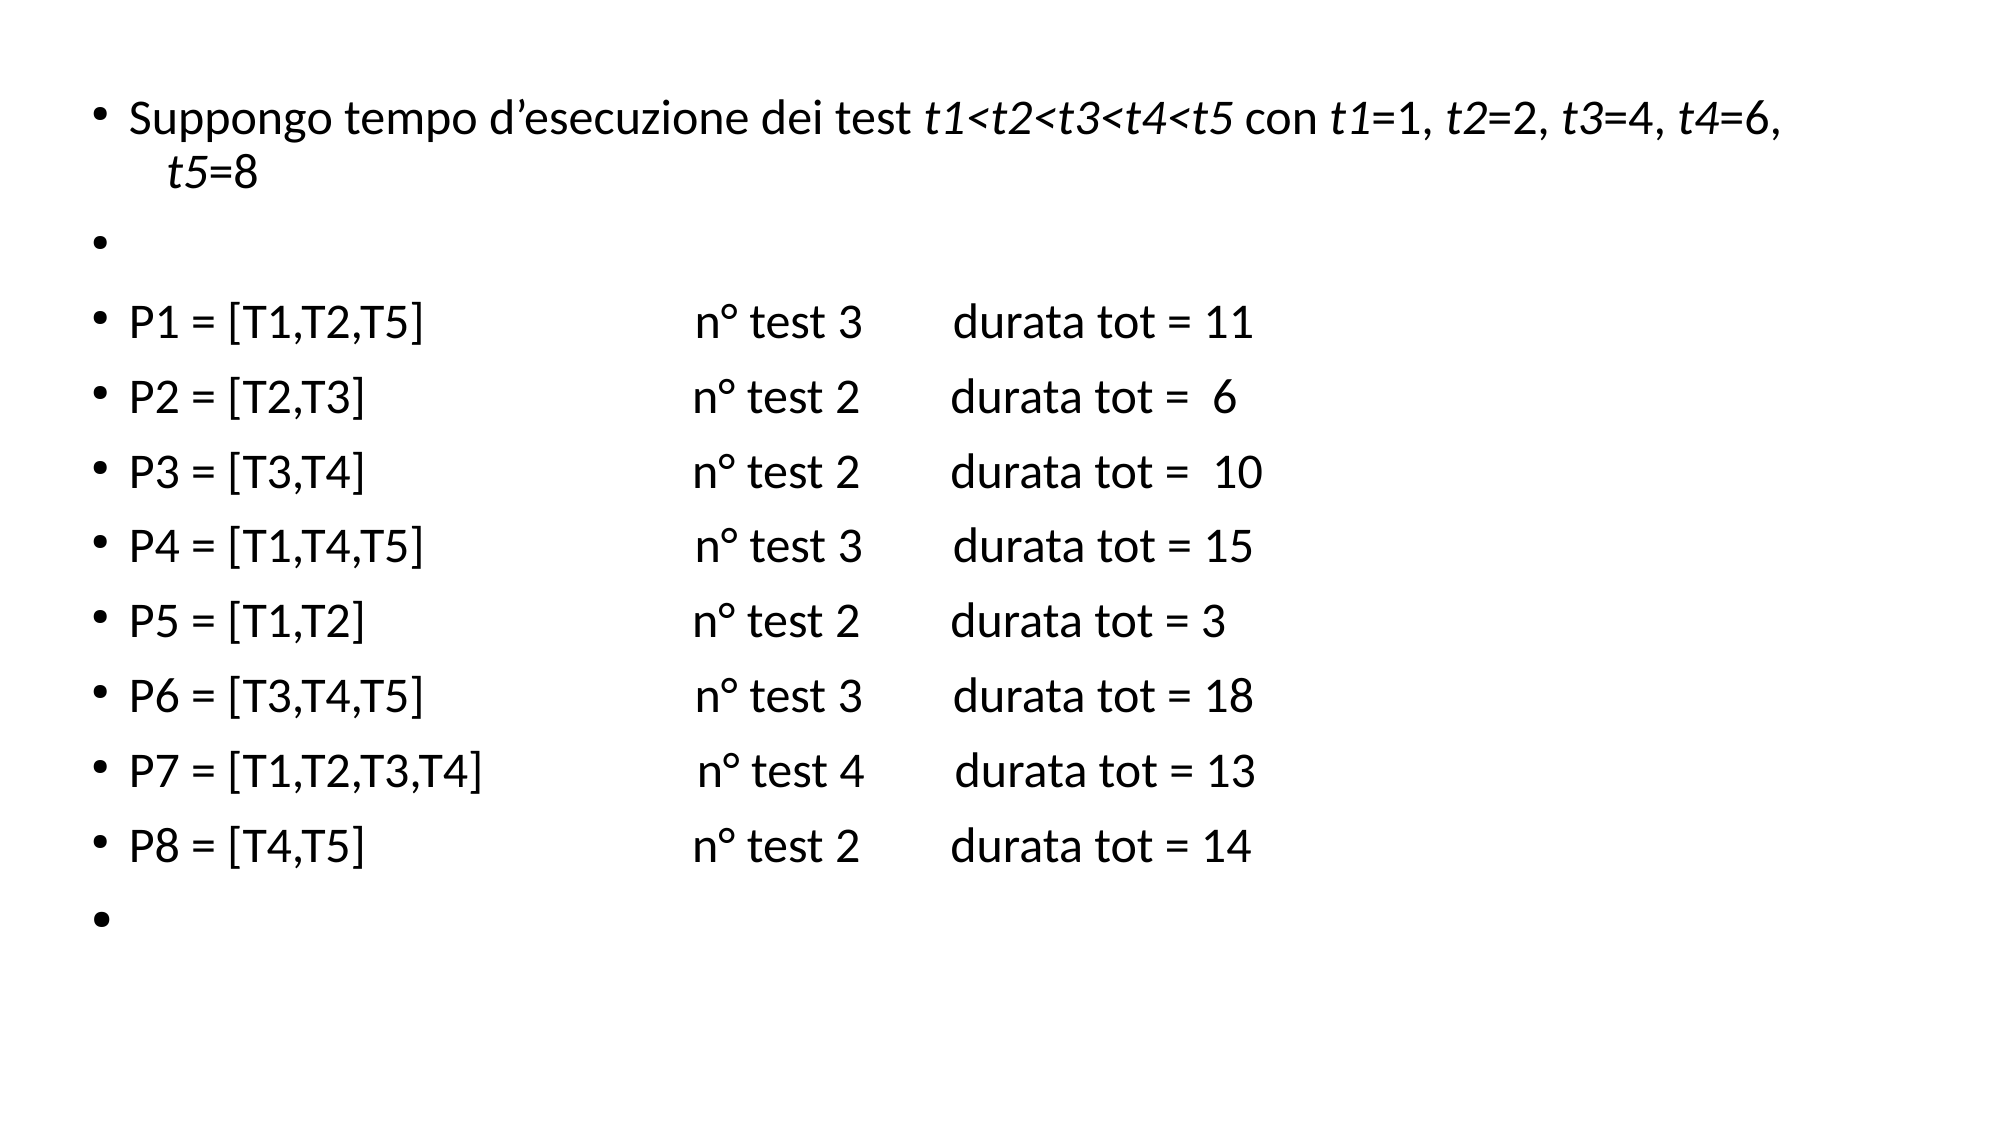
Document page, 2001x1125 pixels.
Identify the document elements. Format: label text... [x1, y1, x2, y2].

list Suppongo tempo d’esecuzione dei test t1<t2<t3<t4<t5 con t1=1, t2=2, t3=4, t4=6, t5=8 P1 = [T1,T2,T5] n° test 3 durata tot = 11 P2 = [T2,T3] n° test 2 durata tot = 6 P3 = [T3,T4] n° test 2 durata tot = 10 P4 = [T1,T4,T5] n° test 3 durata tot = 15 P5 = [T1,T2] n° test 2 durata tot = 3 P6 = [T3,T4,T5] n° test 3 durata tot = 18 P7 = [T1,T2,T3,T4] n° test 4 durata tot = 13 P8 = [T4,T5] n° test 2 durata tot = 14 [76, 84, 1900, 1012]
